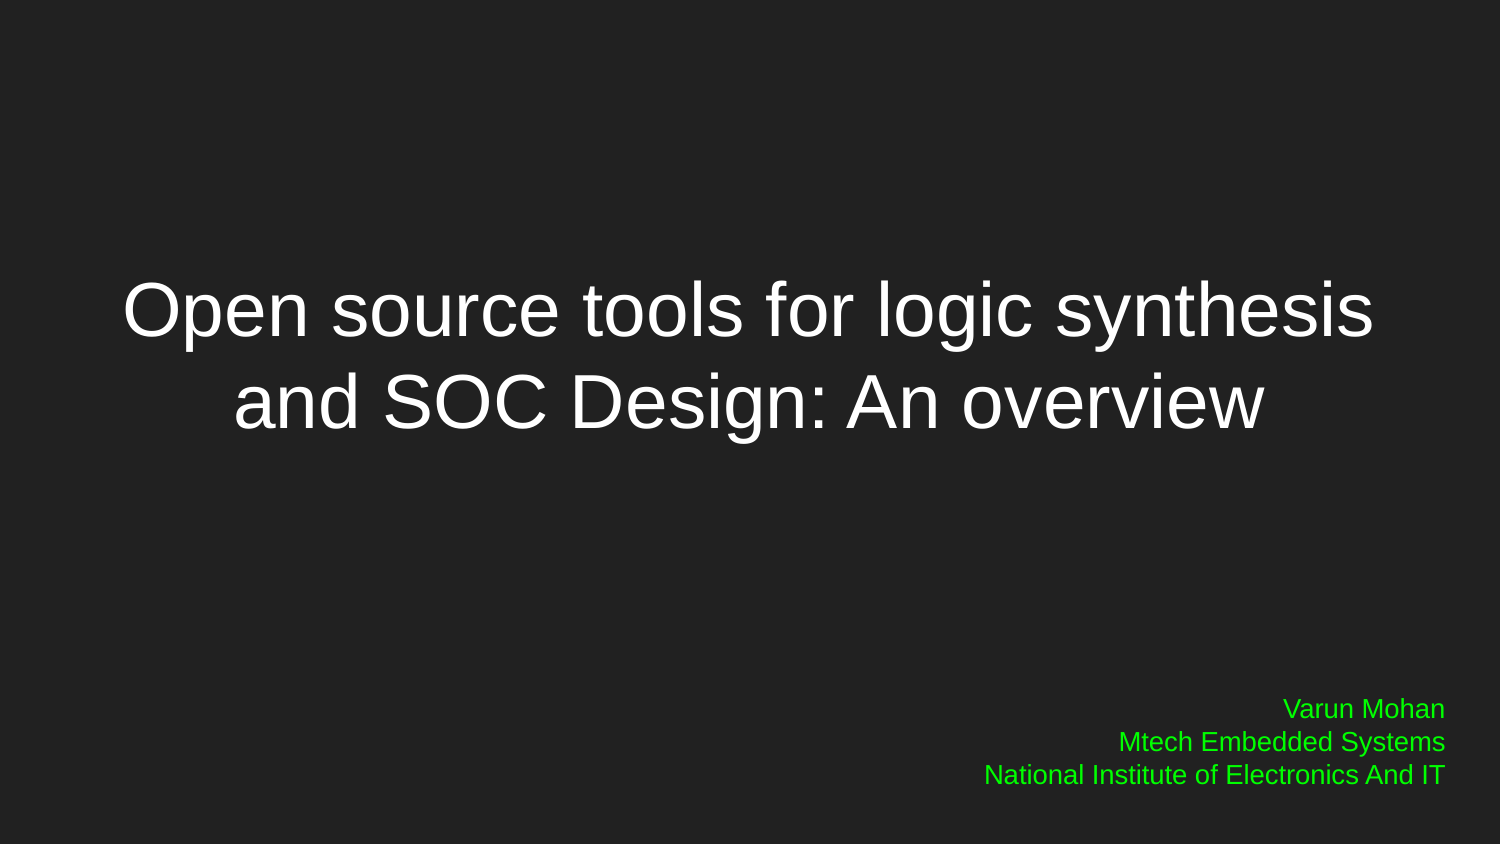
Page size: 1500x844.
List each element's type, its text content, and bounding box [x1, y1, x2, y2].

title Open source tools for logic synthesis and SOC Design: An overview [51, 122, 1449, 459]
subtitle Varun Mohan Mtech Embedded Systems National Institute of Electronics And IT [62, 676, 1461, 807]
